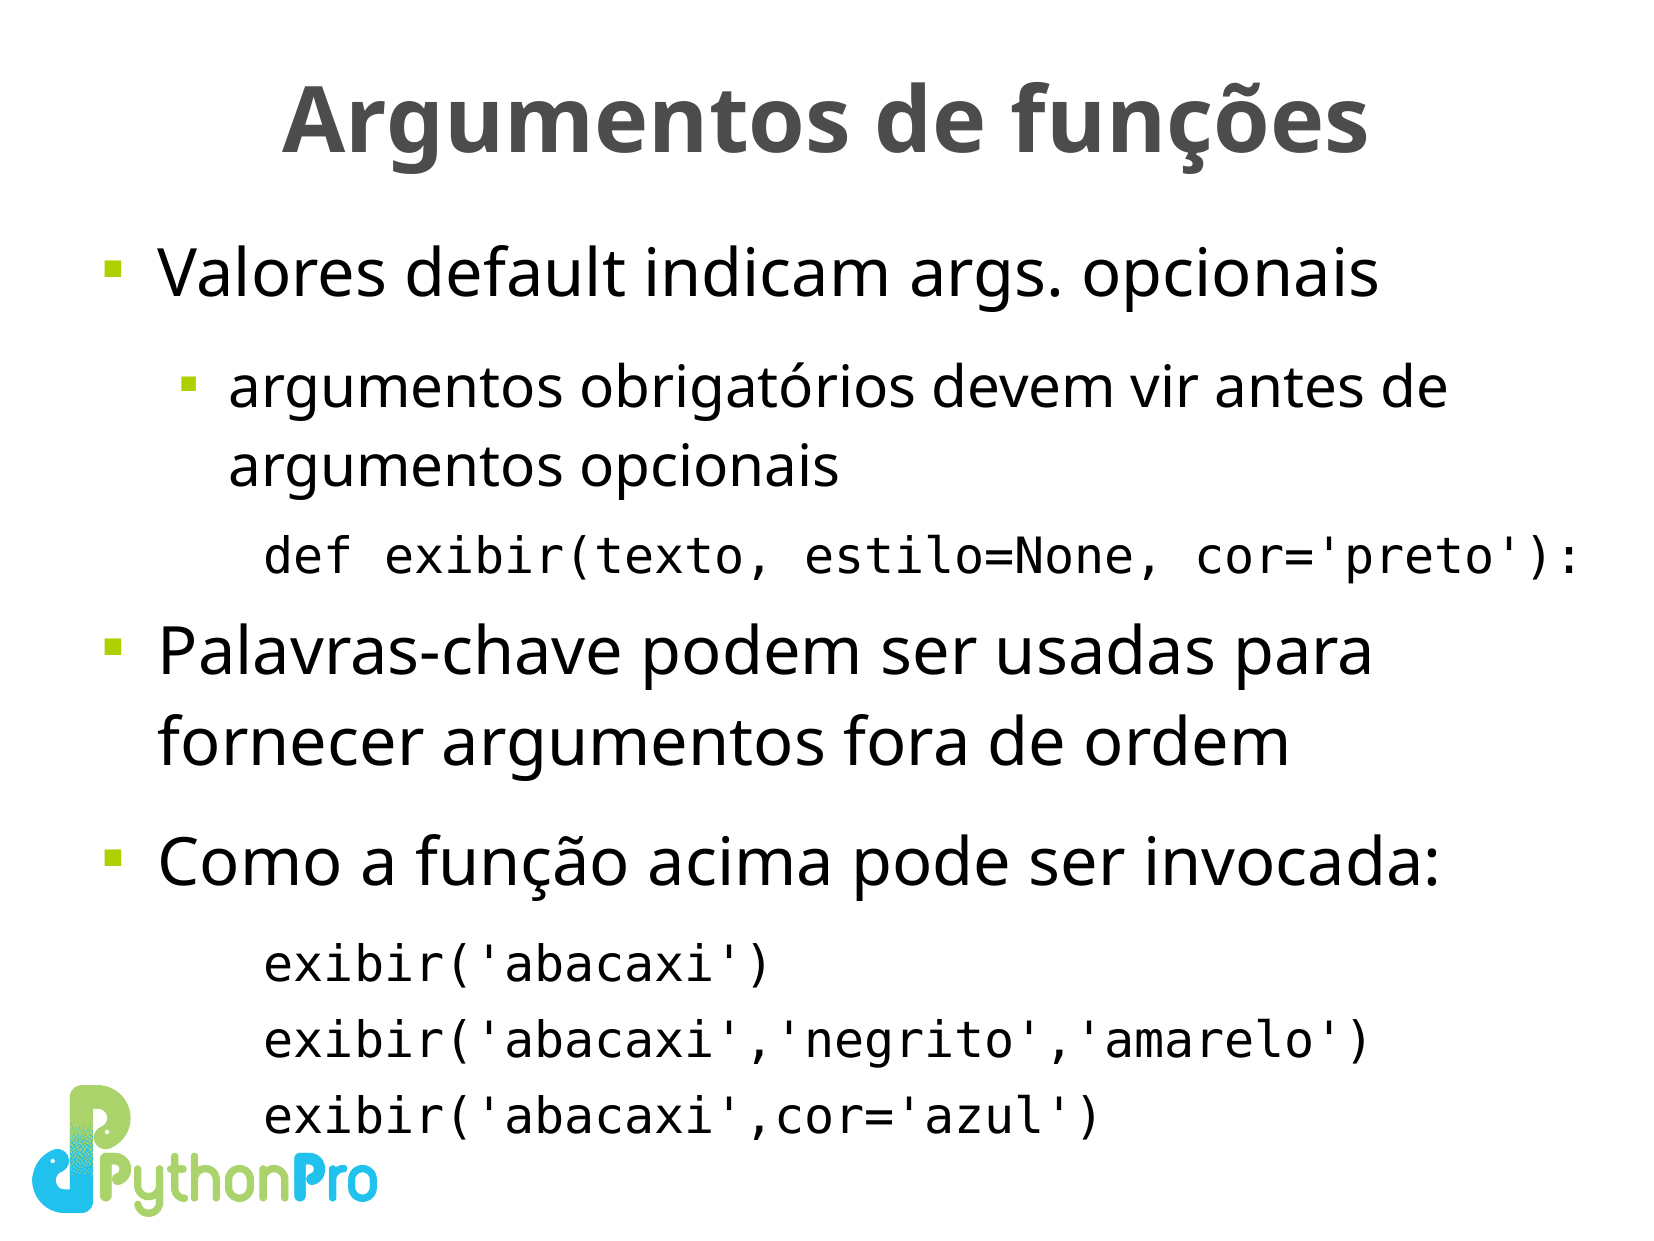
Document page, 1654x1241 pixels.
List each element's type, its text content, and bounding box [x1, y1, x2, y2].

list Valores default indicam args. opcionais argumentos obrigatórios devem vir antes de argumentos opcionais def exibir(texto, estilo=None, cor='preto'): Palavras-chave podem ser usadas para fornecer argumentos fora de ordem Como a função acima pode ser invocada: exibir('abacaxi') exibir('abacaxi','negrito','amarelo') exibir('abacaxi',cor='azul') [86, 225, 1613, 1163]
picture [32, 1085, 377, 1217]
title Argumentos de funções [82, 13, 1571, 222]
